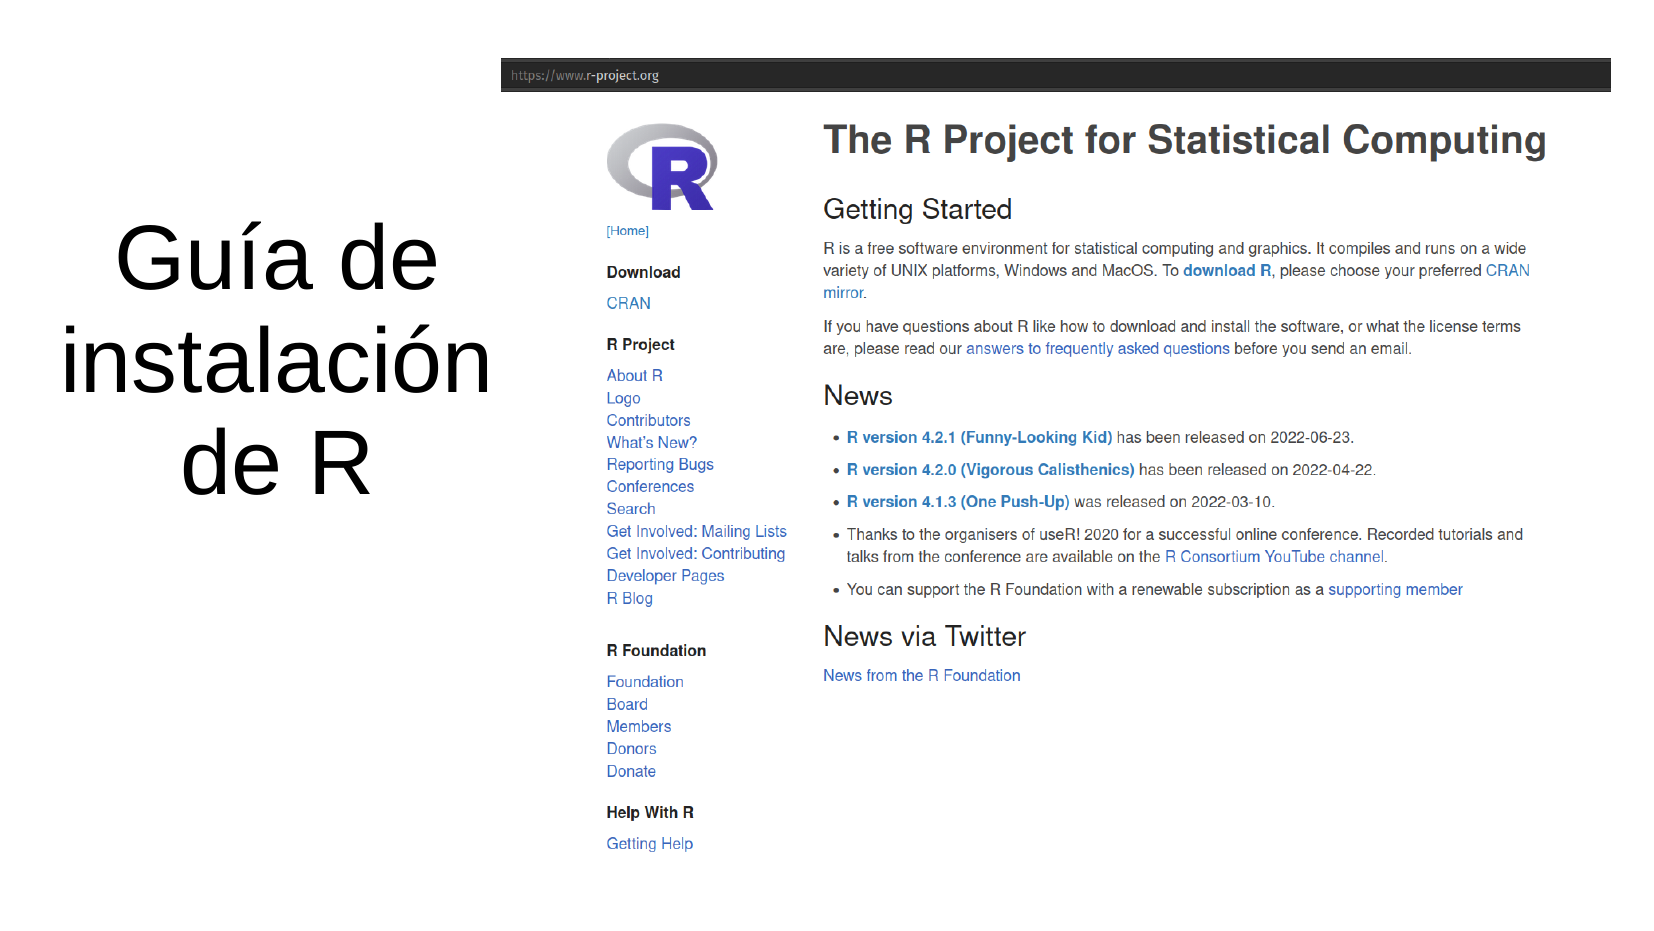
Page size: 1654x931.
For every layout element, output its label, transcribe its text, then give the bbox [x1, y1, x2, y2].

picture [501, 58, 1611, 852]
title Guía de instalación de R [53, 206, 501, 515]
